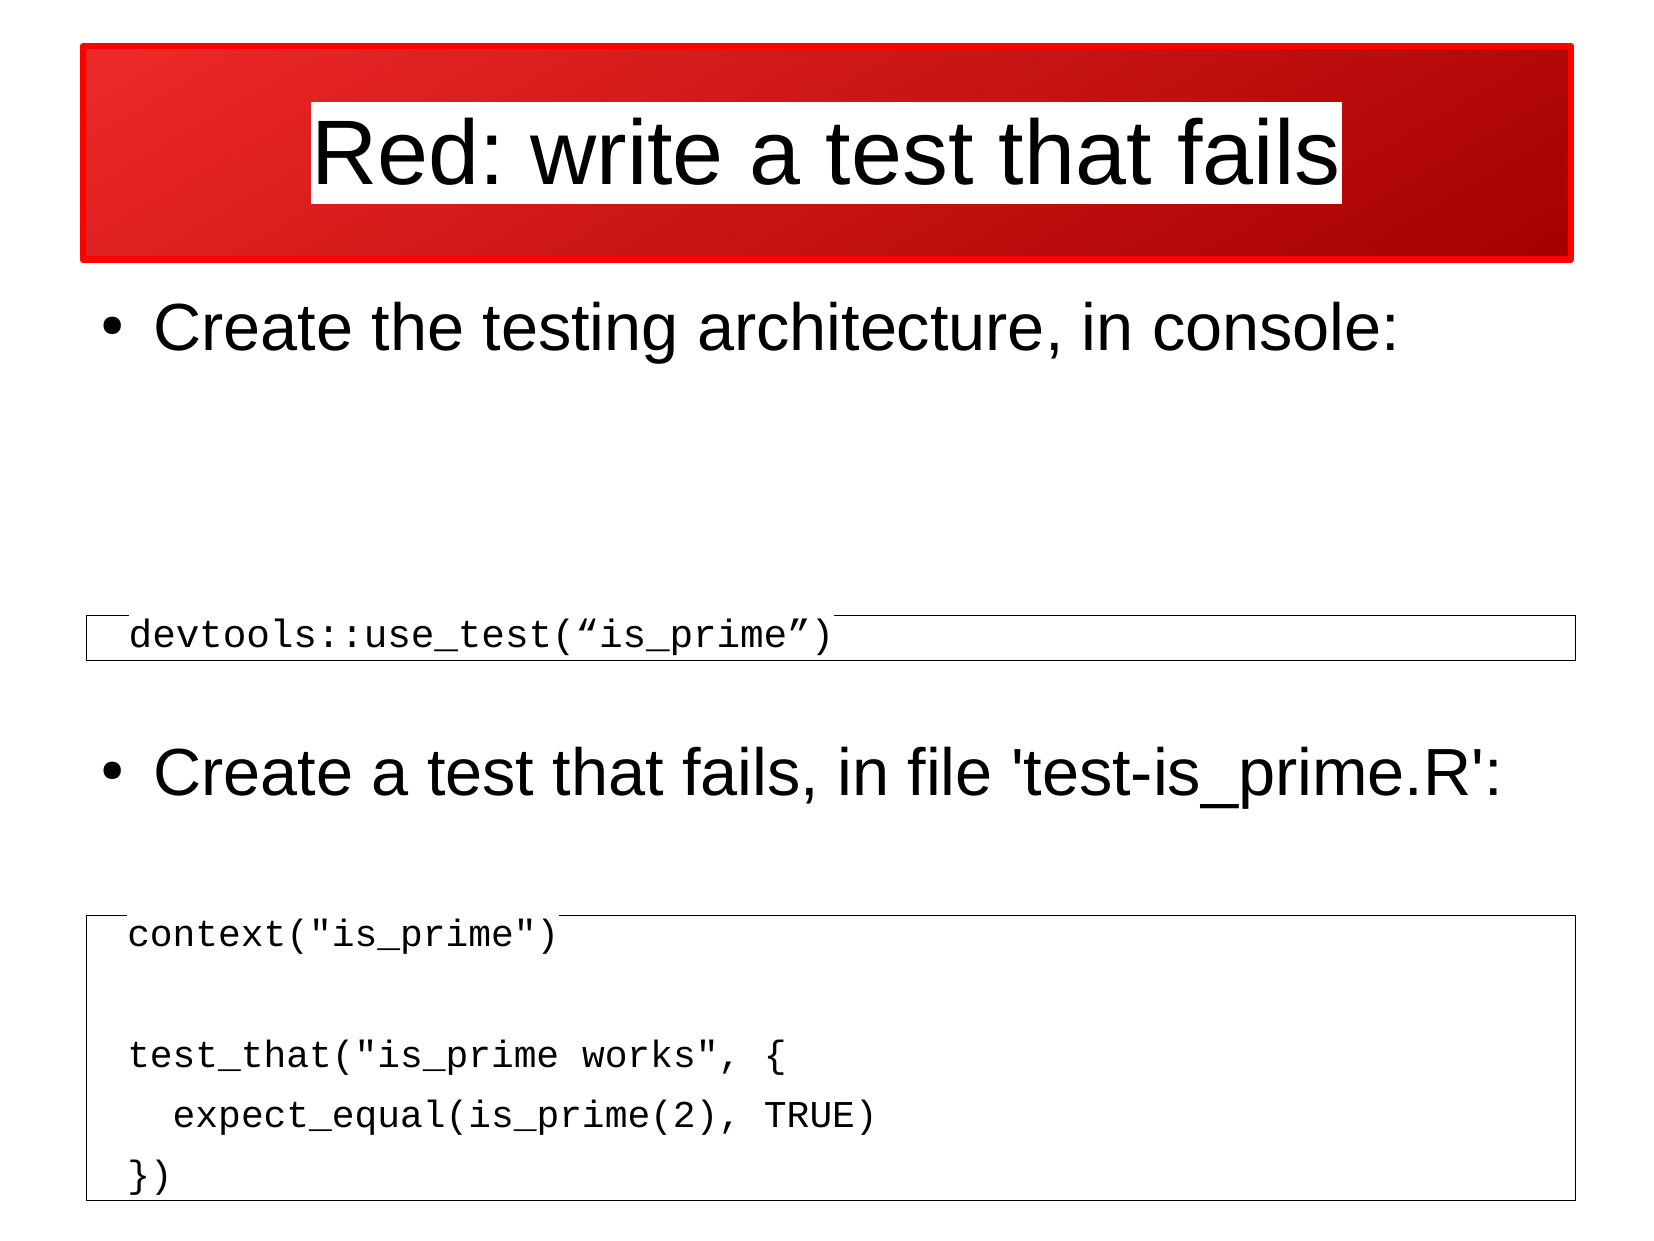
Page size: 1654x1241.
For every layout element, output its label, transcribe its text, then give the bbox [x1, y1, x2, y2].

list Create a test that fails, in file 'test-is_prime.R': [82, 735, 1576, 871]
title Red: write a test that fails [82, 46, 1571, 260]
list Create the testing architecture, in console: [82, 290, 1576, 406]
list context("is_prime") test_that("is_prime works", { expect_equal(is_prime(2), TRUE) }) [86, 915, 1576, 1201]
list devtools::use_test(“is_prime”) [86, 615, 1576, 661]
